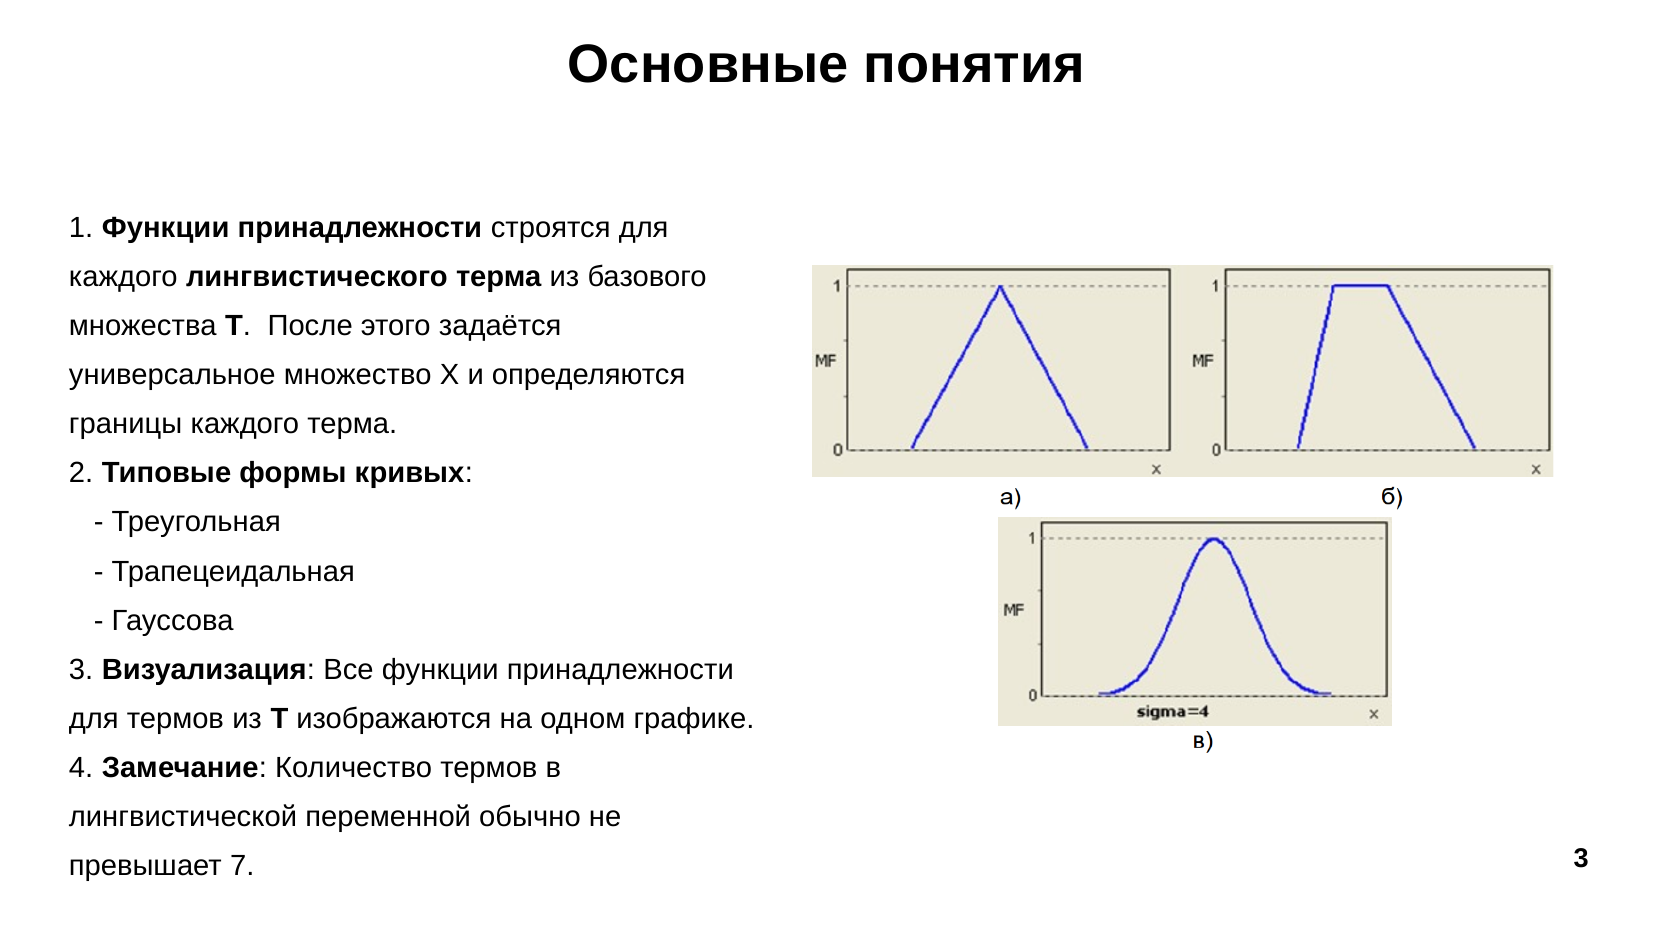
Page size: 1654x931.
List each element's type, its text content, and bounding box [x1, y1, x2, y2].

text_box 1. Функции принадлежности строятся для каждого лингвистического терма из базового множества T. После этого задаётся универсальное множество Х и определяются границы каждого терма. 2. Типовые формы кривых: - Треугольная - Трапецеидальная - Гауссова 3. Визуализация: Все функции принадлежности для термов из T изображаются на одном графике. 4. Замечание: Количество термов в лингвистической переменной обычно не превышает 7. [54, 186, 783, 890]
title Основные понятия [82, 0, 1571, 299]
text_box 3 [1558, 835, 1613, 881]
picture [799, 251, 1581, 765]
